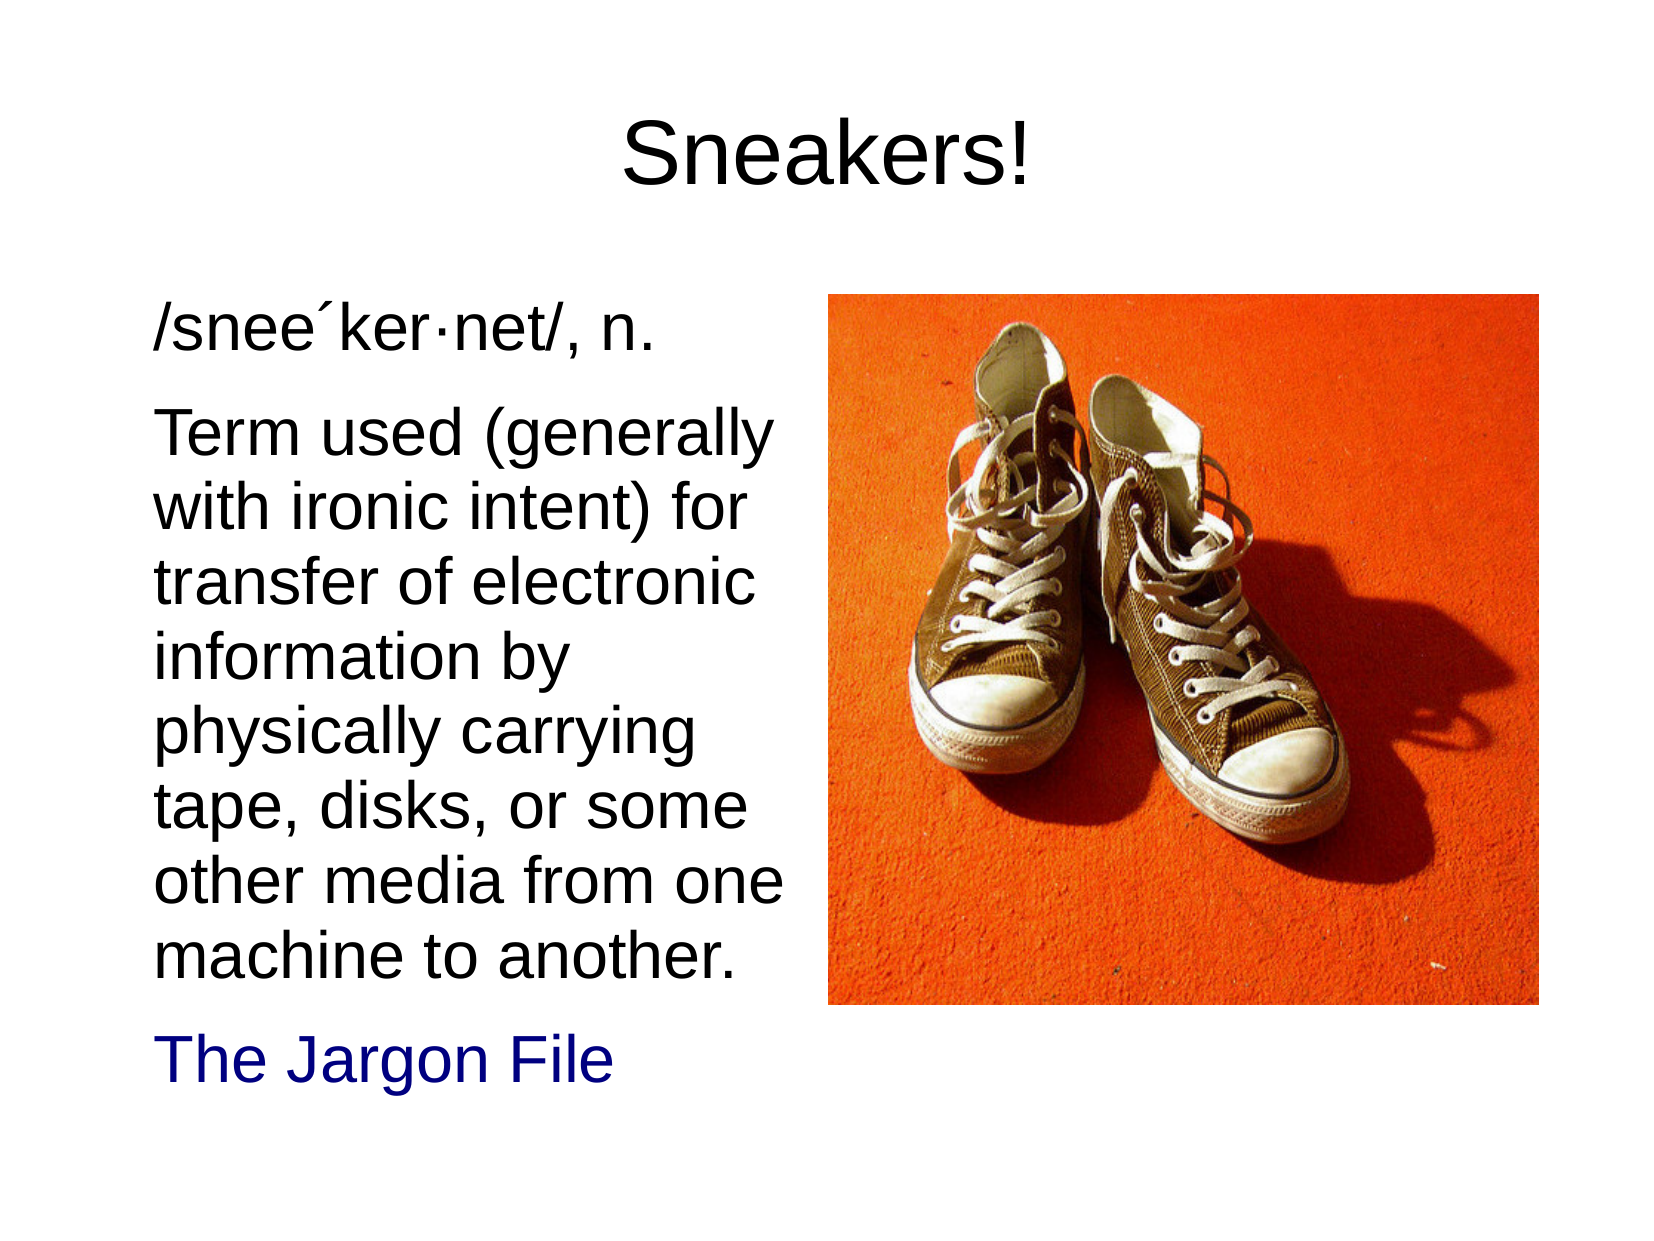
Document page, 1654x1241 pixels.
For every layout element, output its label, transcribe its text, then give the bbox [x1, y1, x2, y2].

picture [828, 294, 1539, 1005]
list /snee´ker·net/, n. Term used (generally with ironic intent) for transfer of electronic information by physically carrying tape, disks, or some other media from one machine to another. The Jargon File [82, 290, 793, 1171]
title Sneakers! [82, 49, 1571, 257]
